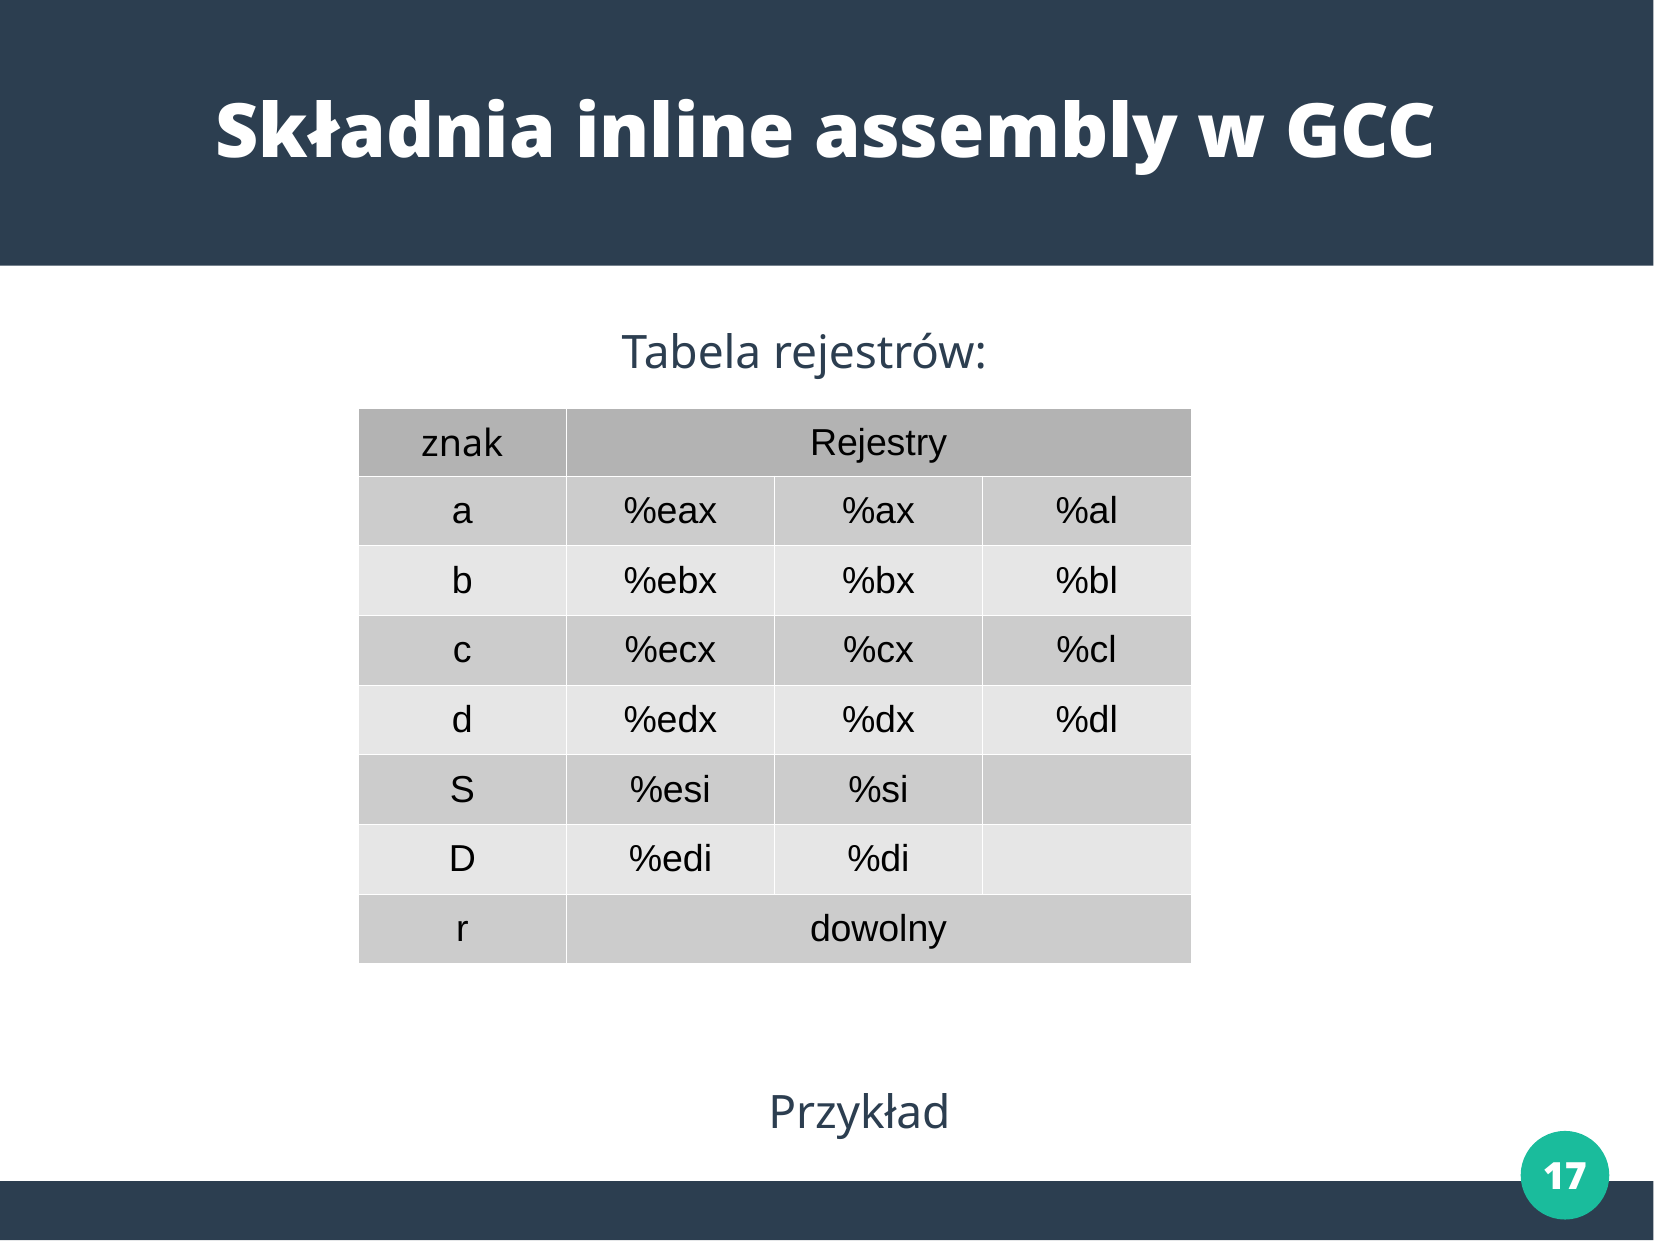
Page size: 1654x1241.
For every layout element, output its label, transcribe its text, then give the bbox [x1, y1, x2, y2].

table_cell %bl [983, 546, 1191, 615]
table_cell %cx [775, 616, 982, 685]
table_cell %bx [775, 546, 982, 615]
title Składnia inline assembly w GCC [59, 49, 1595, 207]
table_cell %al [983, 477, 1191, 545]
table_cell %ecx [567, 616, 774, 685]
table_cell %cl [983, 616, 1191, 685]
table_cell %di [775, 825, 982, 894]
table_cell b [359, 546, 566, 615]
table_cell S [359, 755, 566, 824]
table_cell %eax [567, 477, 774, 545]
table_cell r [359, 895, 566, 963]
table_cell a [359, 477, 566, 545]
table_cell D [359, 825, 566, 894]
table_cell %ax [775, 477, 982, 545]
table_cell %dx [775, 686, 982, 754]
table_cell [983, 755, 1191, 824]
table_cell d [359, 686, 566, 754]
table_cell %ebx [567, 546, 774, 615]
list Tabela rejestrów: Przykład [59, 318, 1595, 1146]
table_cell %dl [983, 686, 1191, 754]
table_cell %edx [567, 686, 774, 754]
table_header Rejestry [567, 409, 1191, 476]
table_header znak [359, 409, 566, 476]
table_cell dowolny [567, 895, 1191, 963]
table_cell [983, 825, 1191, 894]
table_cell %esi [567, 755, 774, 824]
table_cell %edi [567, 825, 774, 894]
table_cell c [359, 616, 566, 685]
table_cell %si [775, 755, 982, 824]
